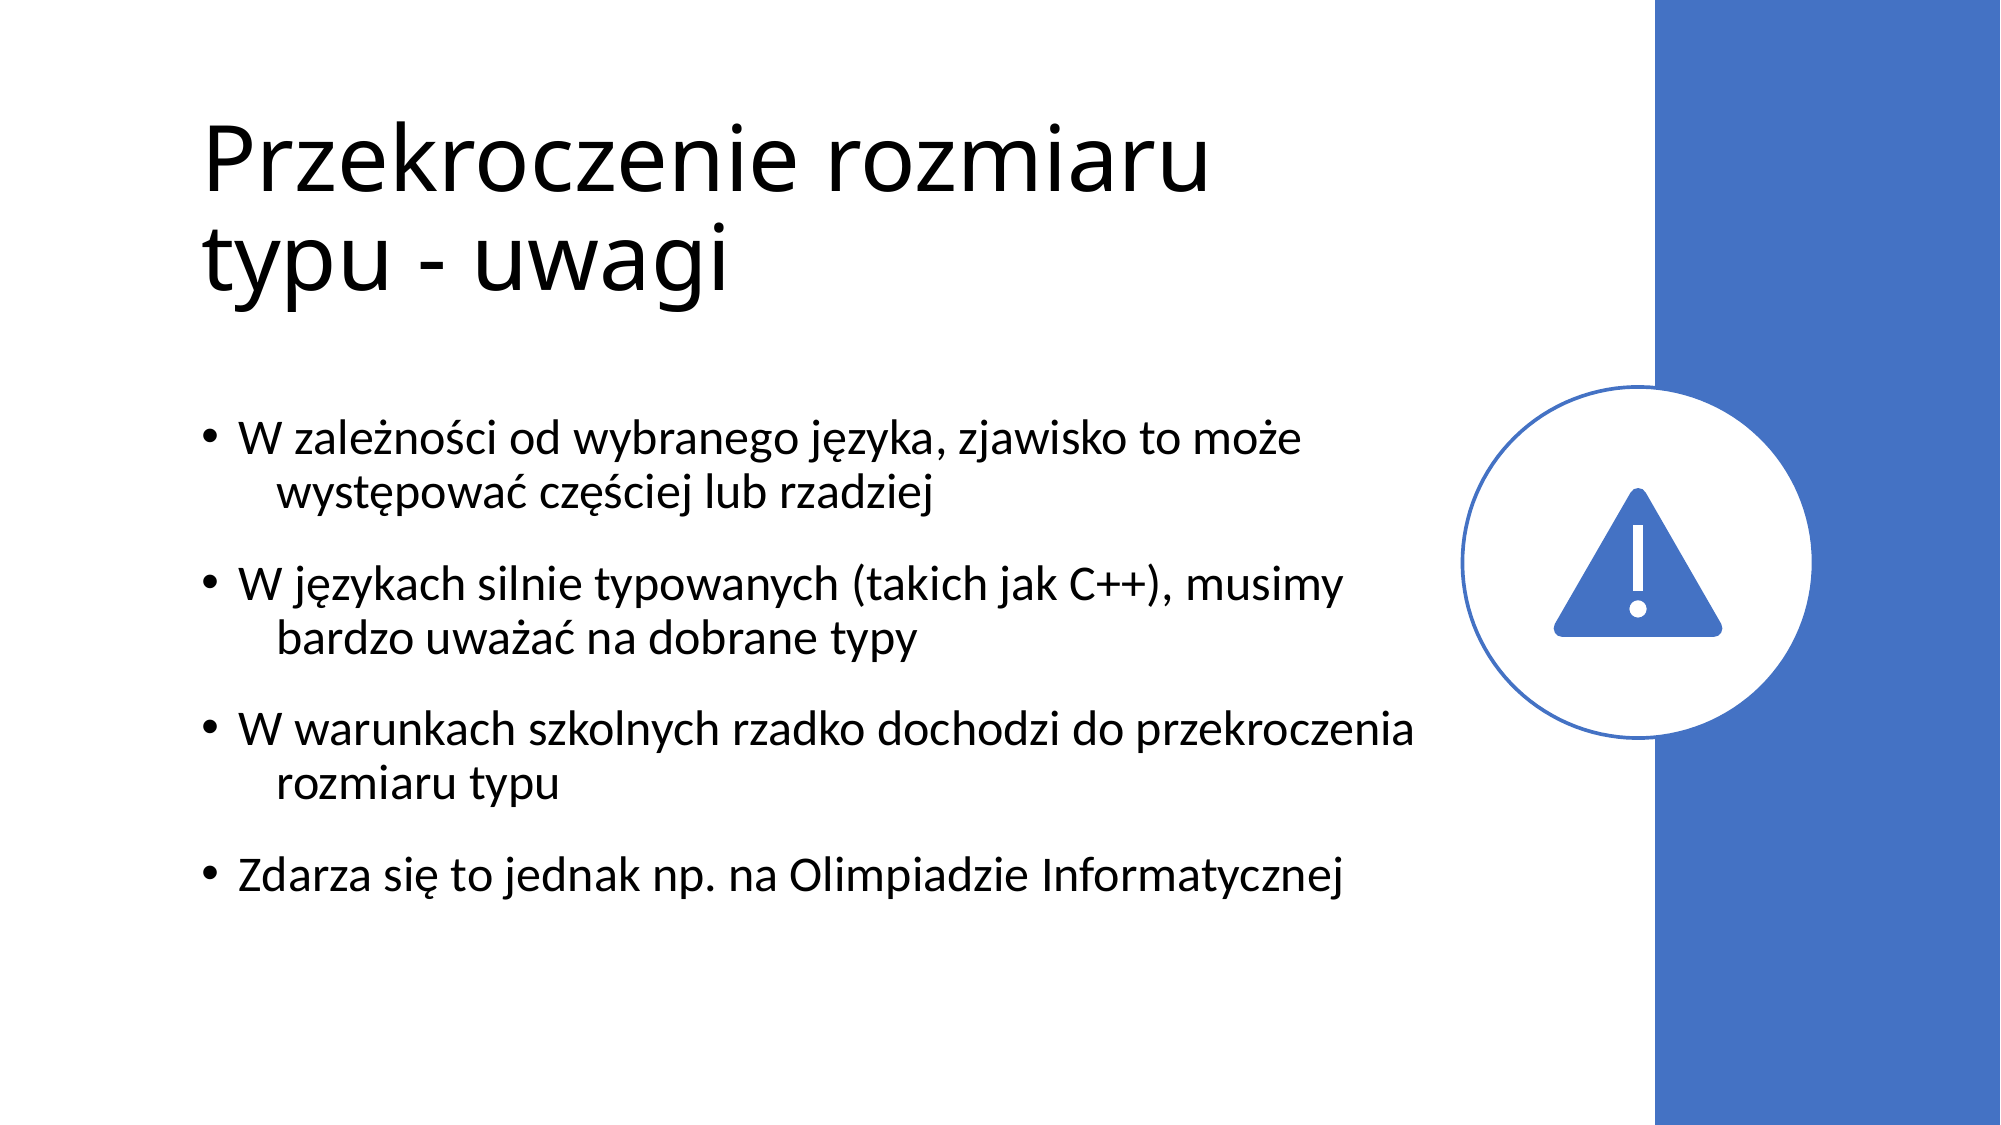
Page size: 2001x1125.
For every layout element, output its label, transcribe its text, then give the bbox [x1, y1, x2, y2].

list W zależności od wybranego języka, zjawisko to może występować częściej lub rzadziej W językach silnie typowanych (takich jak C++), musimy bardzo uważać na dobrane typy W warunkach szkolnych rzadko dochodzi do przekroczenia rozmiaru typu Zdarza się to jednak np. na Olimpiadzie Informatycznej [186, 373, 1463, 940]
picture [1544, 468, 1732, 657]
title Przekroczenie rozmiaru typu - uwagi [186, 102, 1413, 321]
text_box [1462, 0, 2000, 1125]
